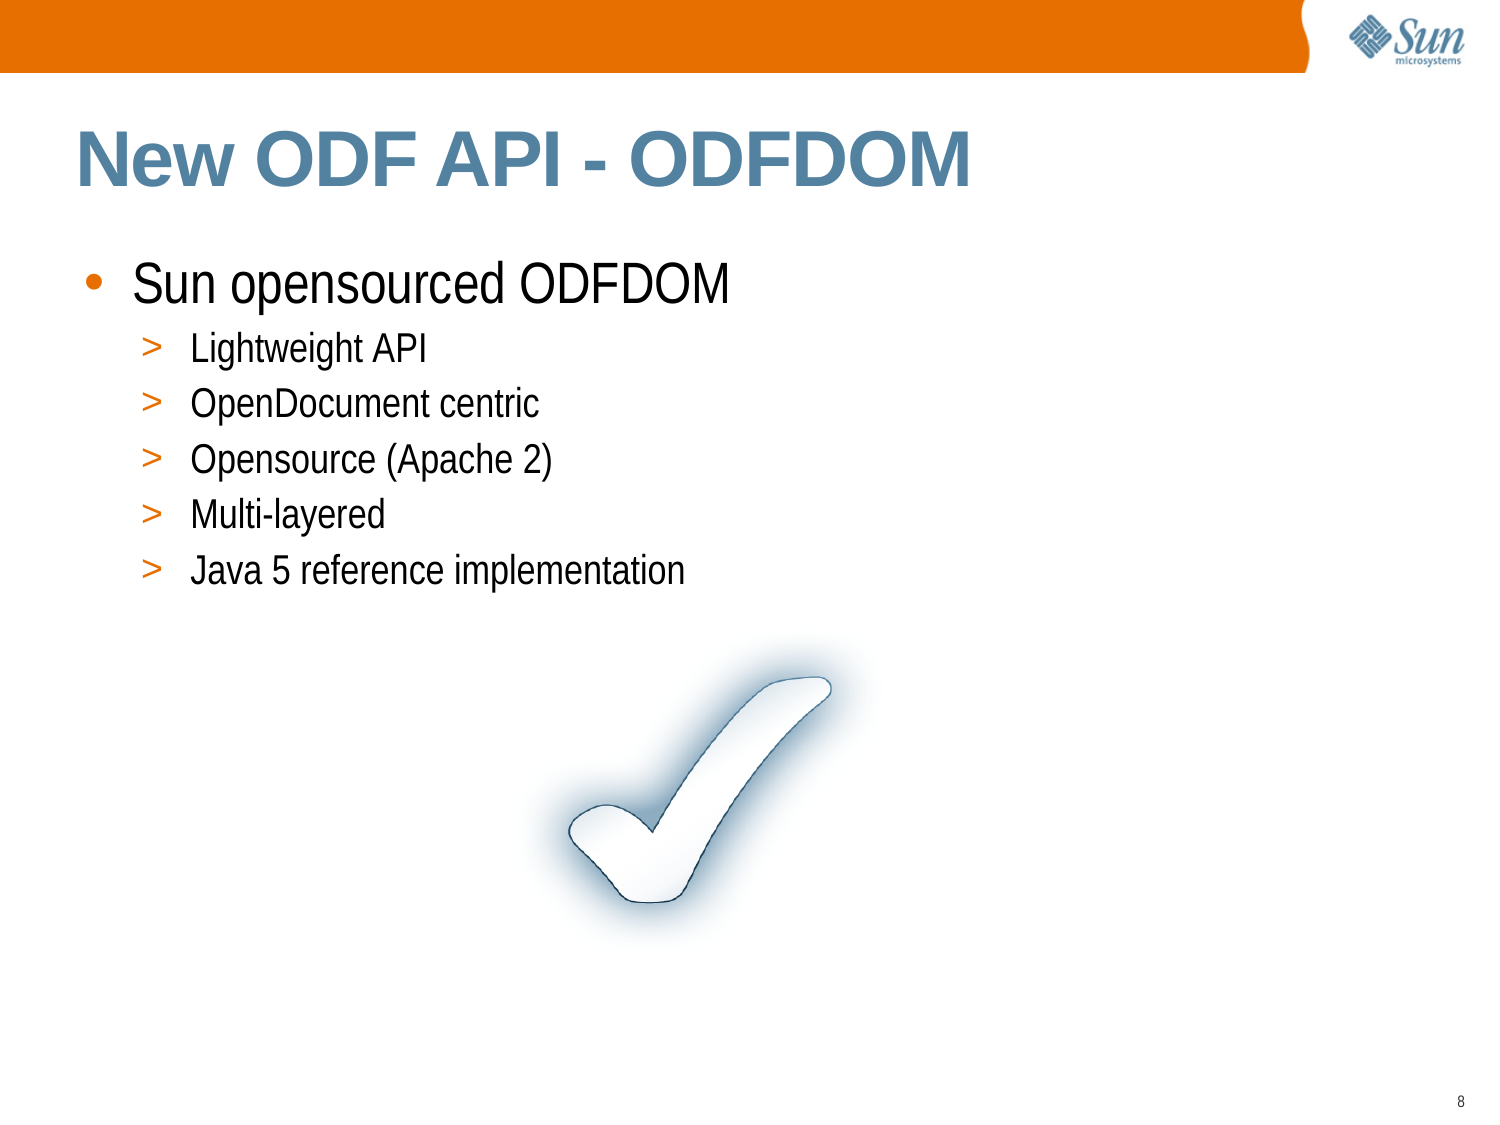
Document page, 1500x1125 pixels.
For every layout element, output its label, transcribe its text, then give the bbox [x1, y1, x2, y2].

picture [0, 0, 1500, 73]
title New ODF API - ODFDOM [75, 123, 1437, 227]
picture [412, 609, 1004, 966]
list Sun opensourced ODFDOM Lightweight API OpenDocument centric Opensource (Apache 2) Multi-layered Java 5 reference implementation [64, 258, 1401, 1062]
